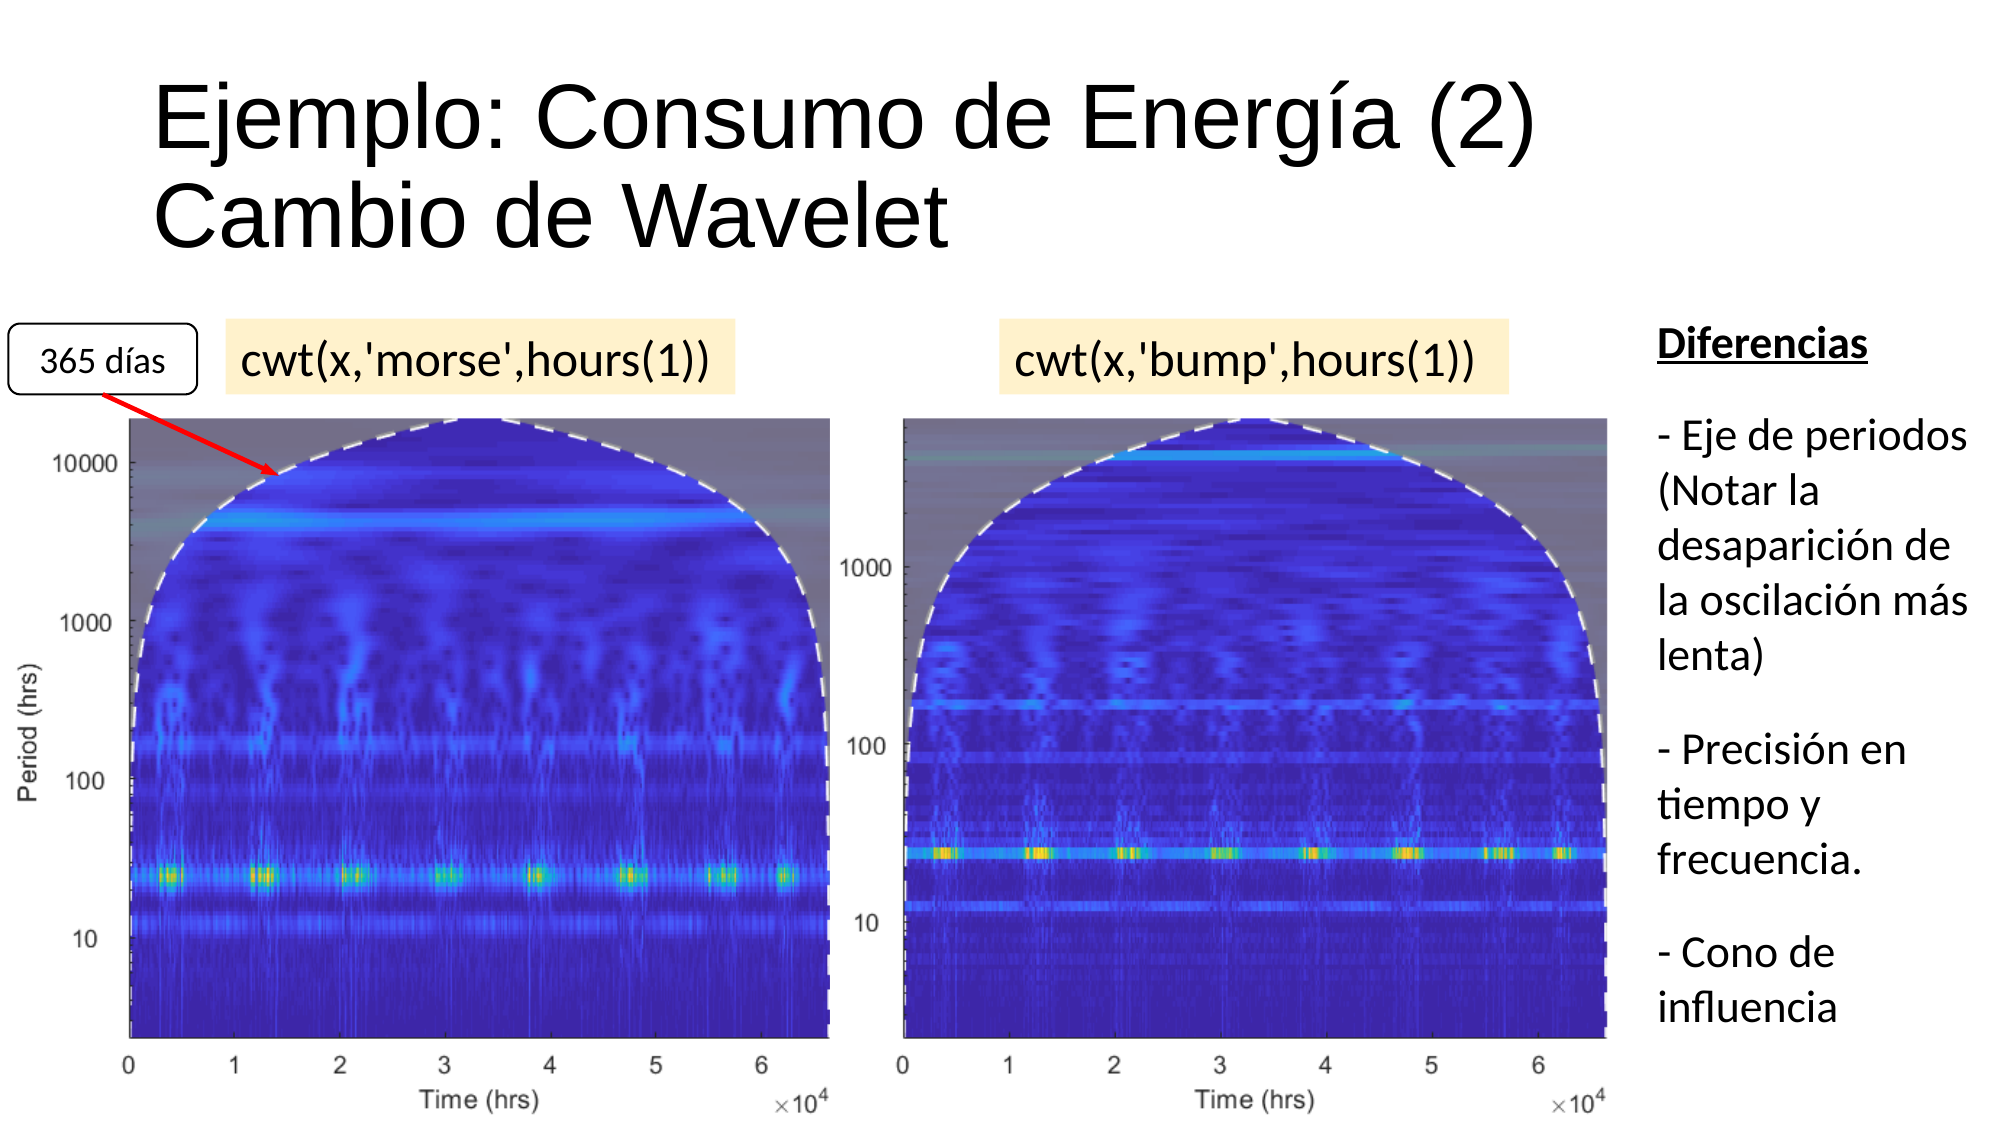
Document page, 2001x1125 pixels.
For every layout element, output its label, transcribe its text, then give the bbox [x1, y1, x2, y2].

text_box Diferencias [1642, 305, 1884, 375]
text_box 365 días [8, 323, 198, 395]
title Ejemplo: Consumo de Energía (2) Cambio de Wavelet [137, 59, 1863, 278]
picture [9, 414, 830, 1123]
text_box - Cono de influencia [1642, 915, 1980, 1040]
text_box - Eje de periodos (Notar la desaparición de la oscilación más lenta) [1642, 397, 1999, 687]
text_box cwt(x,'bump',hours(1)) [999, 318, 1510, 395]
text_box - Precisión en tiempo y frecuencia. [1642, 711, 2000, 891]
picture [836, 414, 1614, 1123]
text_box cwt(x,'morse',hours(1)) [225, 318, 736, 395]
